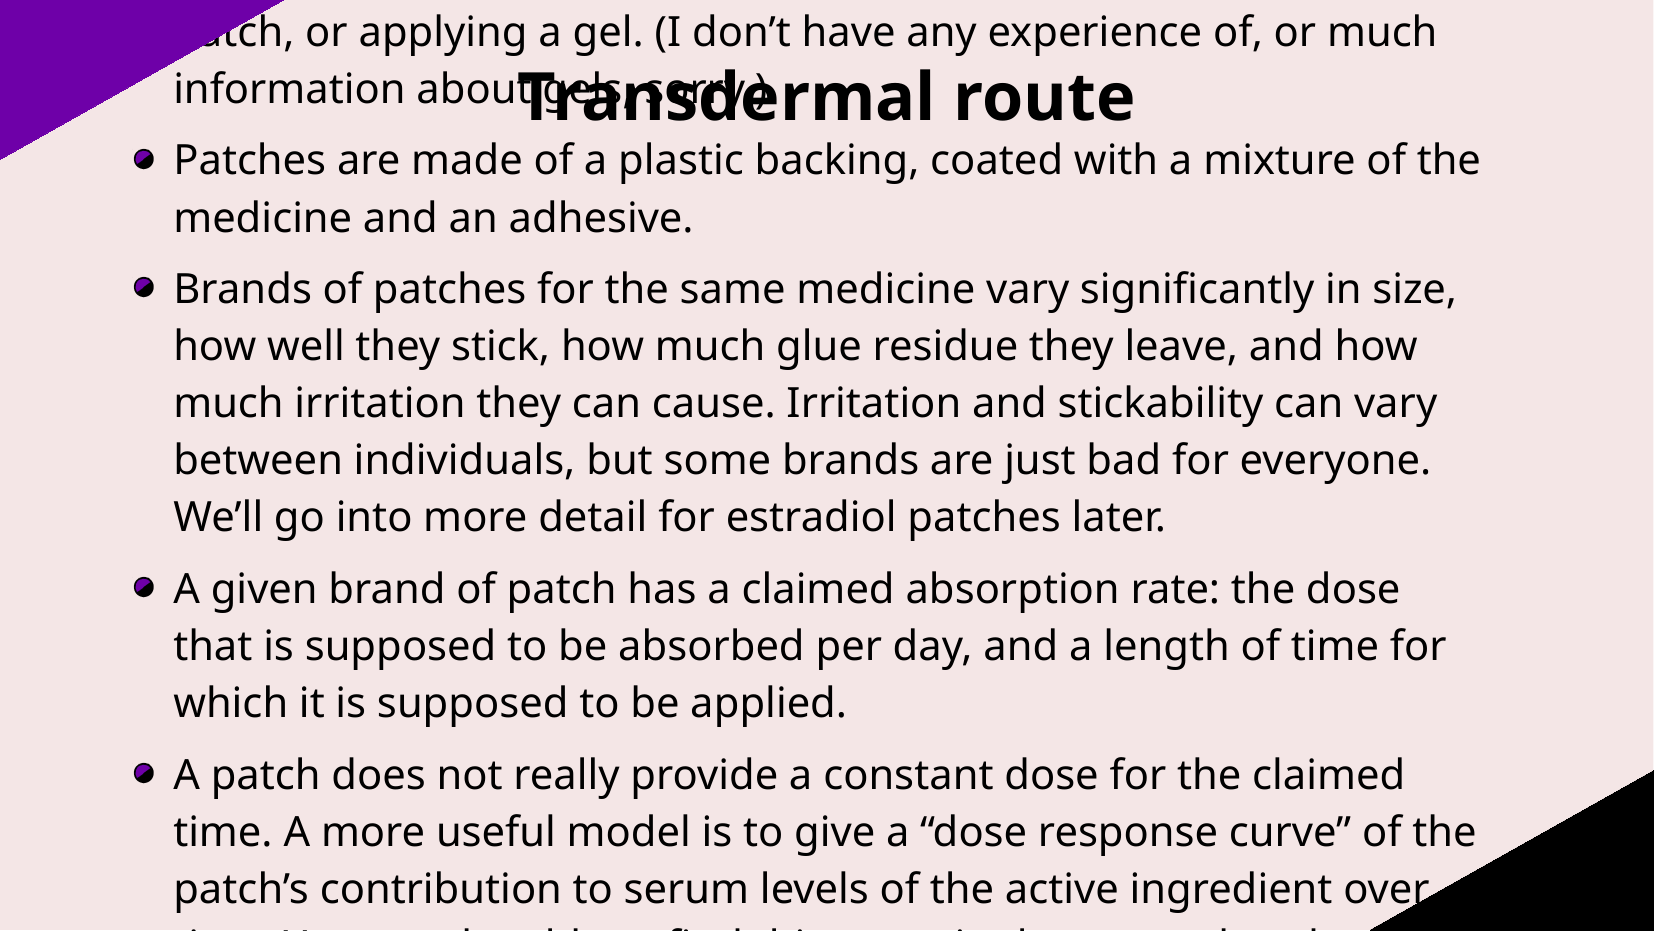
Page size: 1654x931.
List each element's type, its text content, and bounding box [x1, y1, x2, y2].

text_box [1370, 770, 1654, 931]
title Transdermal route [82, 35, 1571, 154]
subtitle Medicines can be absorbed through the skin either by wearing a patch, or applying a gel. (I don’t have any experience of, or much information about gels, sorry.) Patches are made of a plastic backing, coated with a mixture of the medicine and an adhesive. Brands of patches for the same medicine vary significantly in size, how well they stick, how much glue residue they leave, and how much irritation they can cause. Irritation and stickability can vary between individuals, but some brands are just bad for everyone. We’ll go into more detail for estradiol patches later. A given brand of patch has a claimed absorption rate: the dose that is supposed to be absorbed per day, and a length of time for which it is supposed to be applied. A patch does not really provide a constant dose for the claimed time. A more useful model is to give a “dose response curve” of the patch’s contribution to serum levels of the active ingredient over time. You may be able to find this curve in the paper that describes testing of the patch. [132, 148, 1487, 898]
text_box [0, 0, 284, 160]
